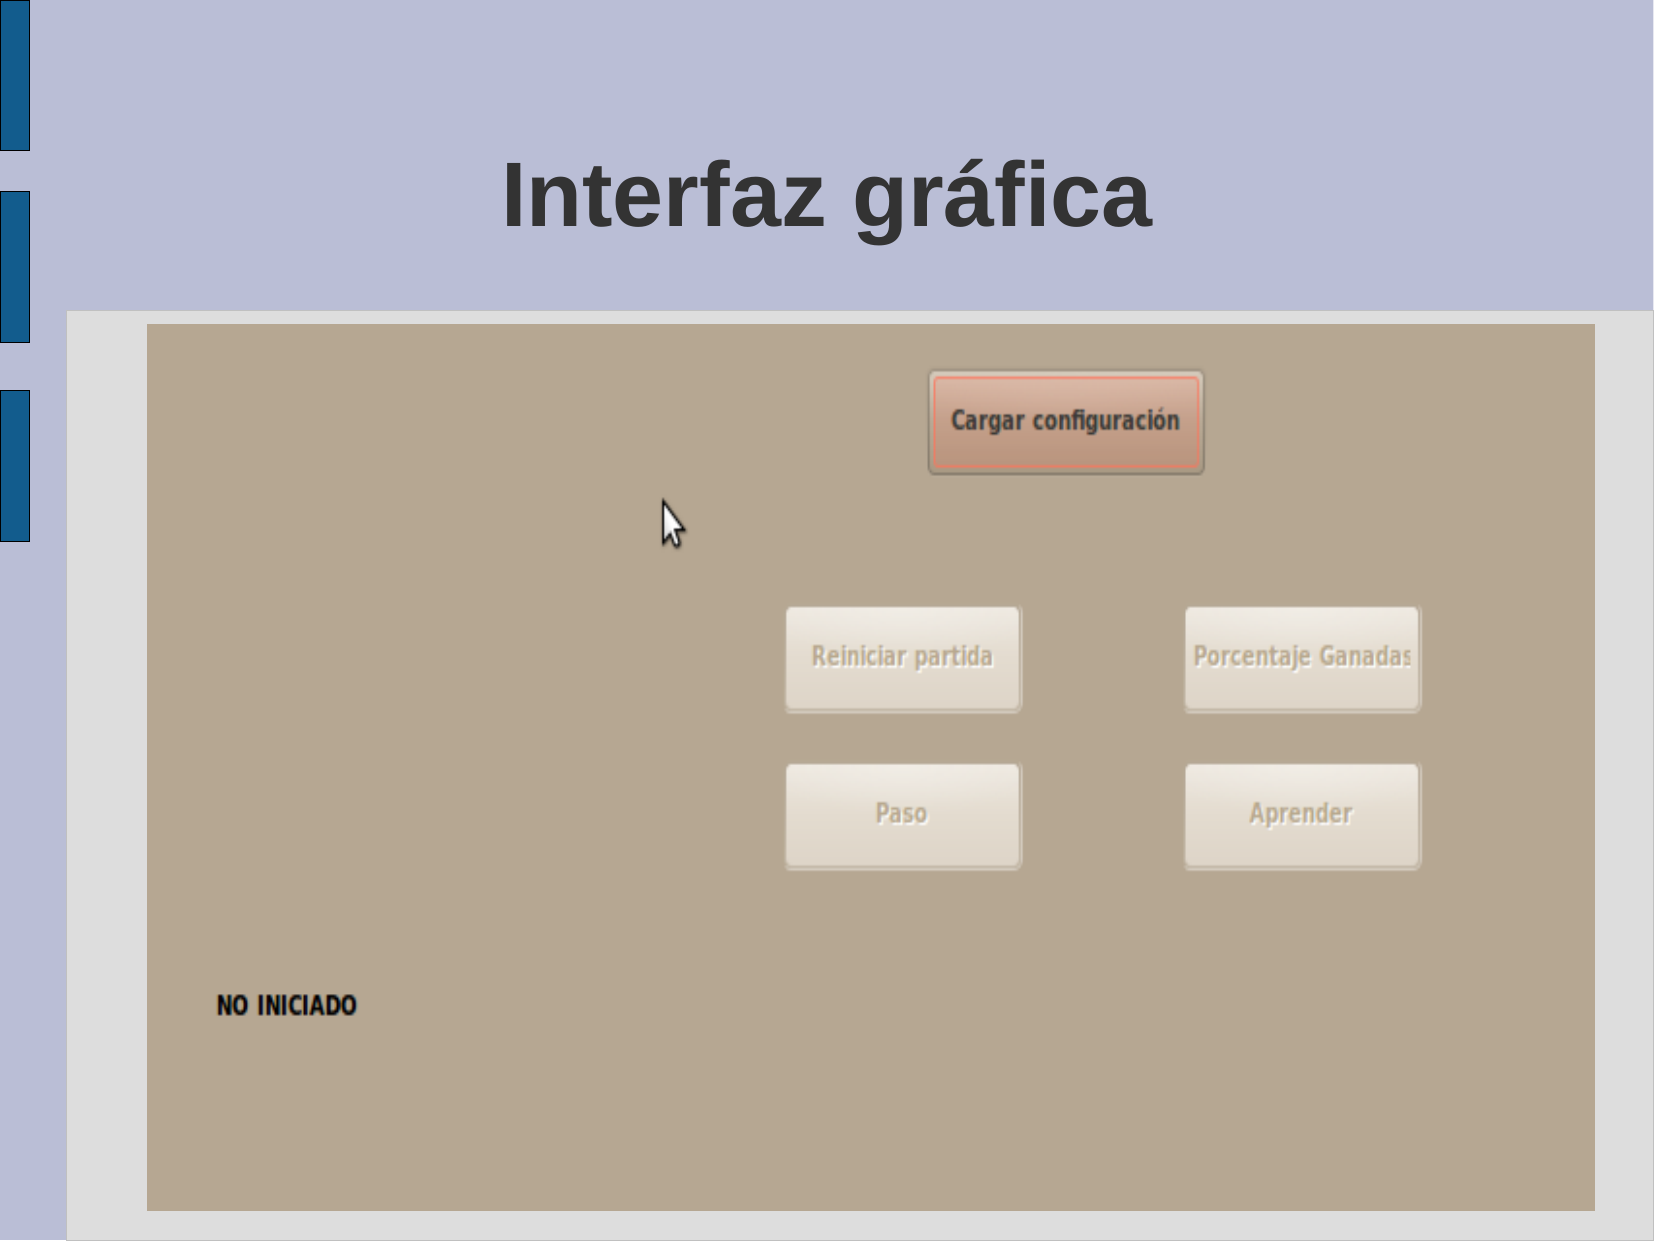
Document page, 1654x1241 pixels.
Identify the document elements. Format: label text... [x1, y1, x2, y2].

picture [147, 324, 1595, 1211]
title Interfaz gráfica [121, 98, 1534, 291]
